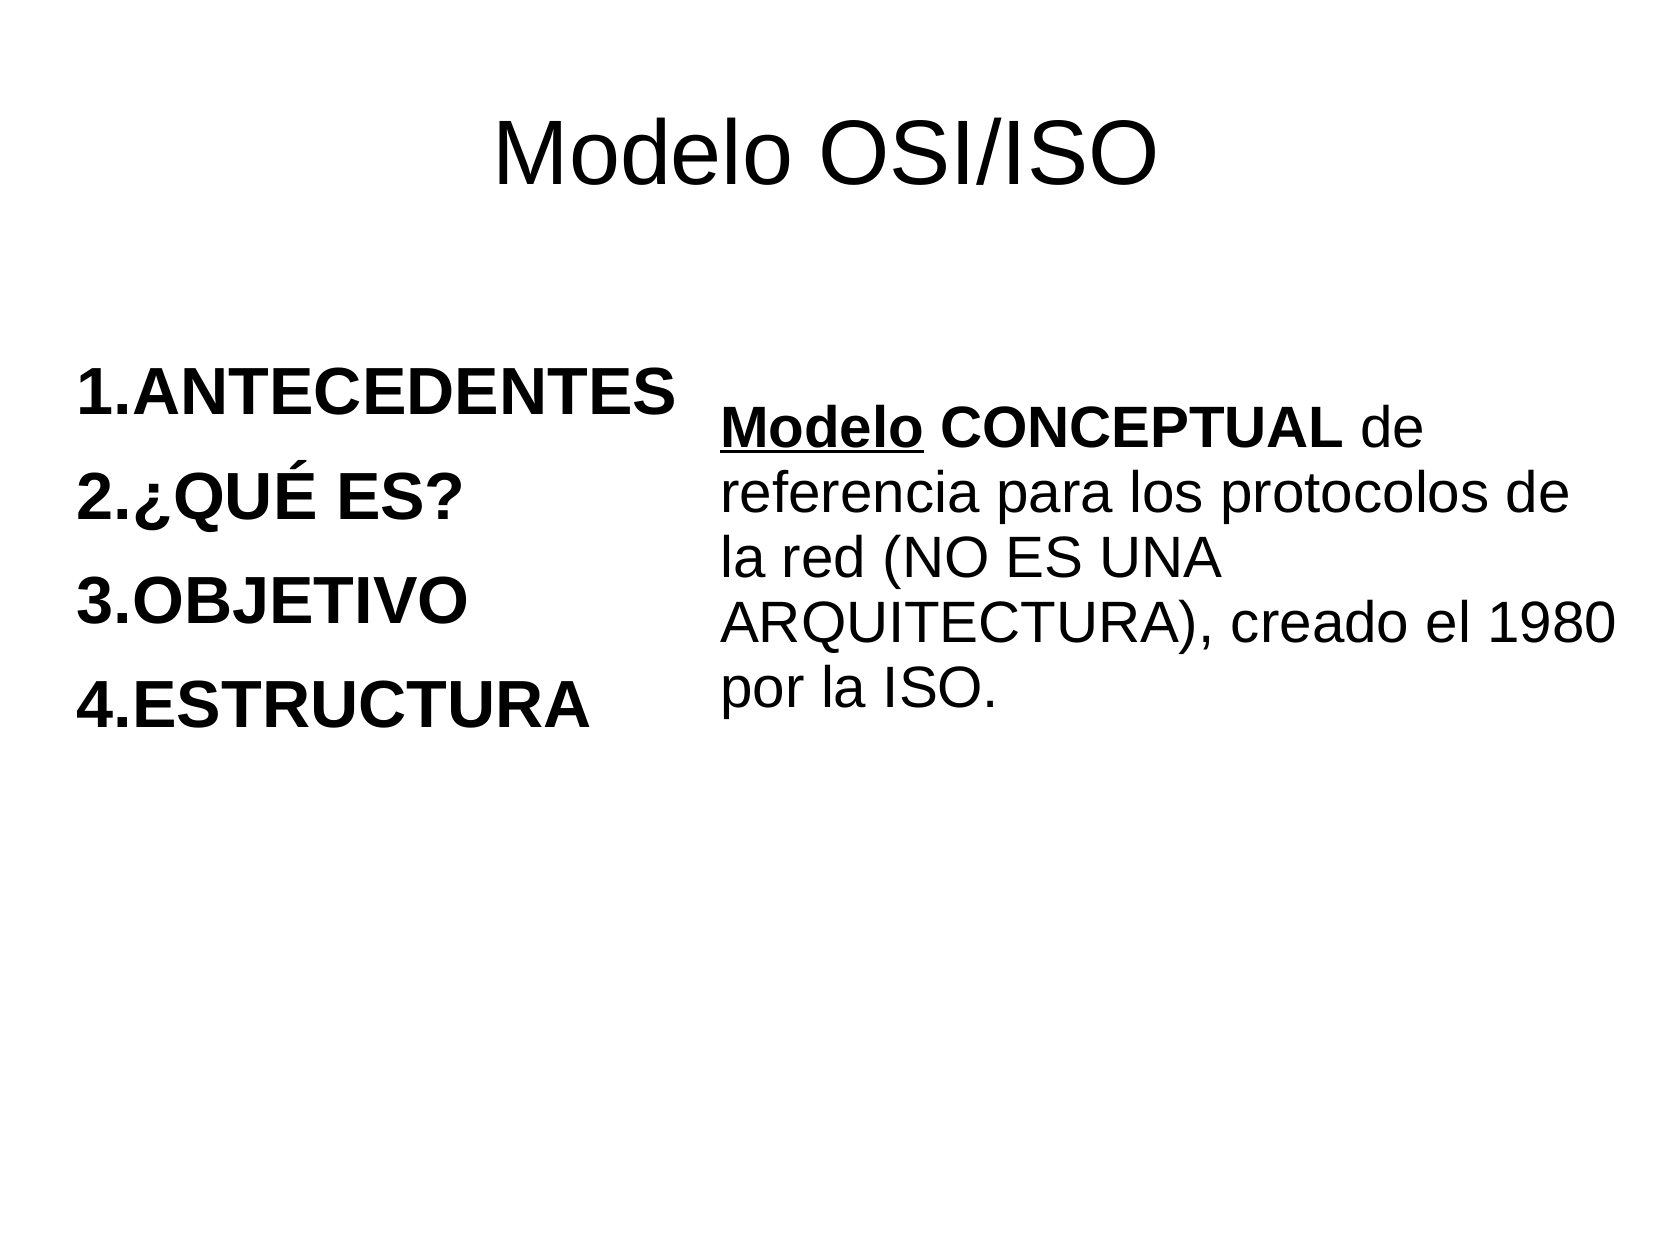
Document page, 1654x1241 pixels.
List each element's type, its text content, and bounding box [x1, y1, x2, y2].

list ANTECEDENTES ¿QUÉ ES? OBJETIVO ESTRUCTURA [59, 354, 686, 1126]
list Modelo CONCEPTUAL de referencia para los protocolos de la red (NO ES UNA ARQUITECTURA), creado el 1980 por la ISO. [720, 290, 1630, 1109]
title Modelo OSI/ISO [82, 49, 1571, 257]
